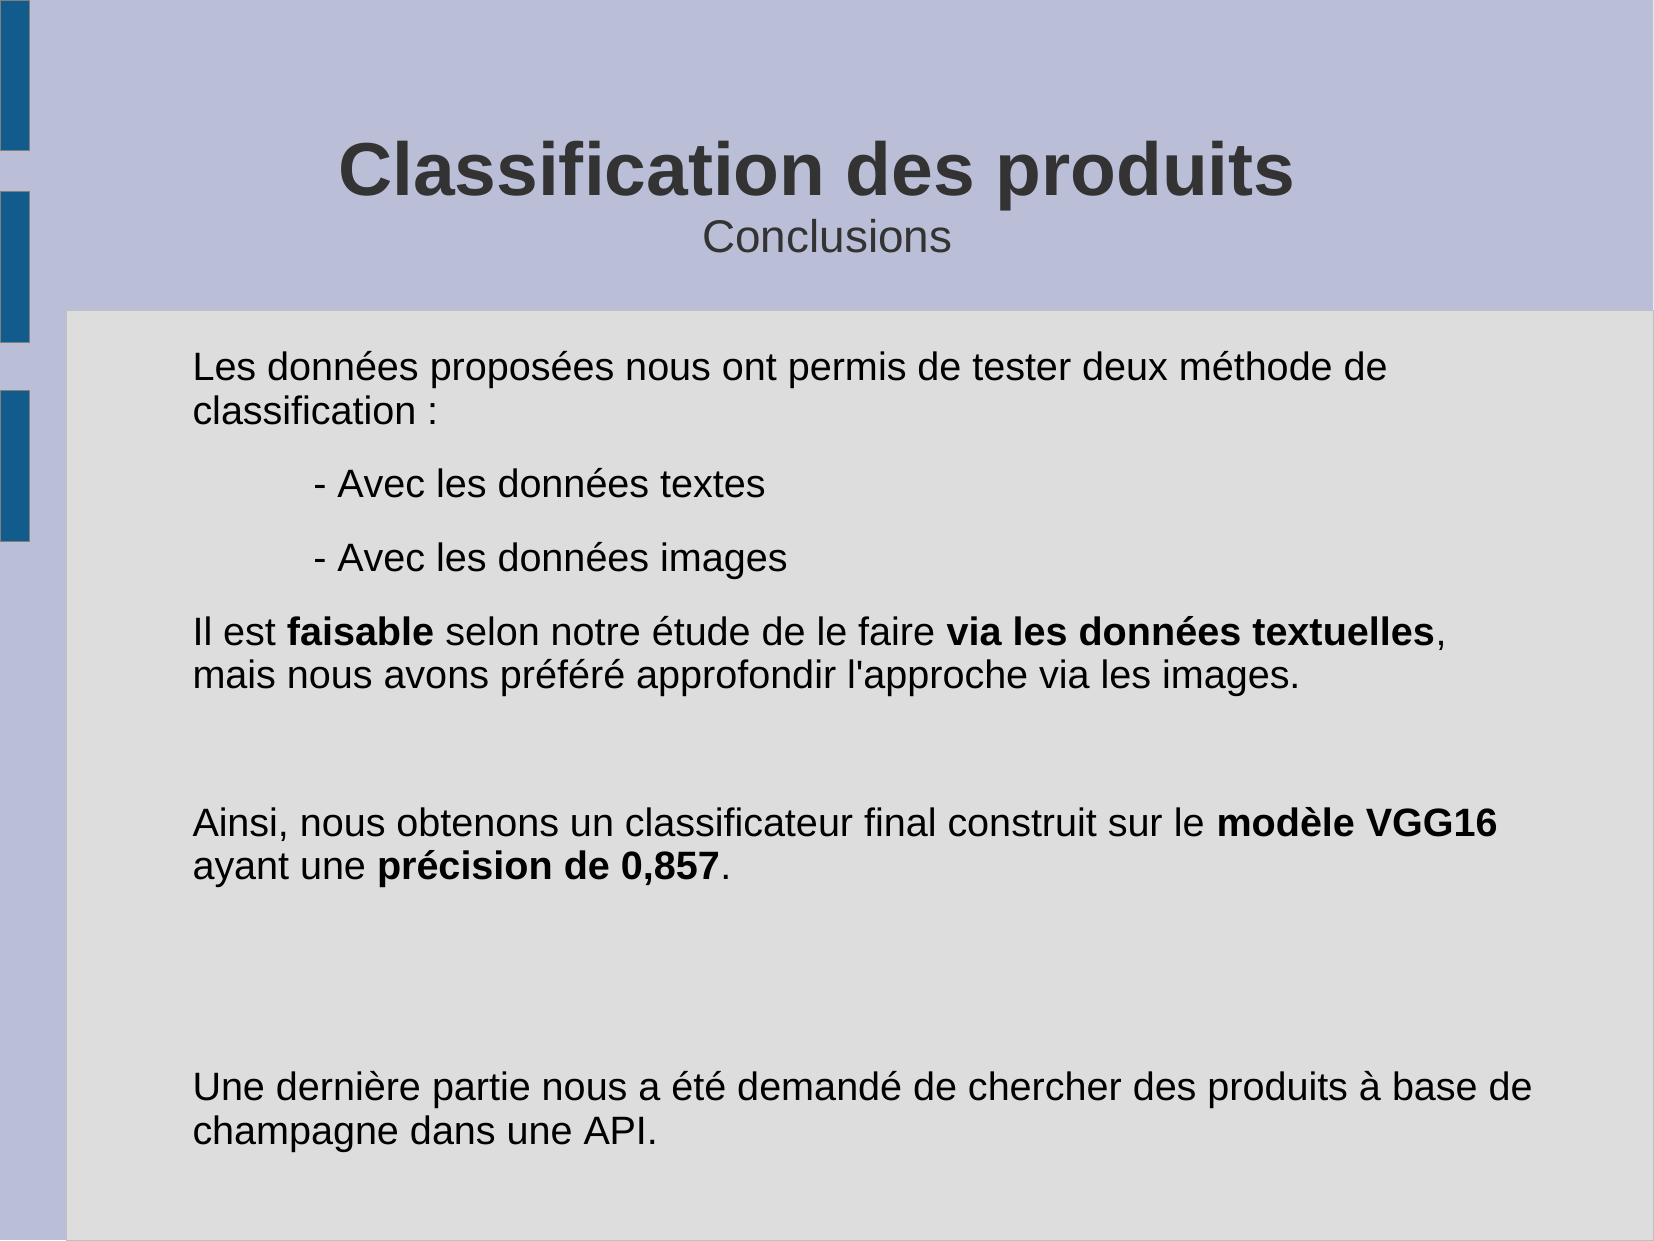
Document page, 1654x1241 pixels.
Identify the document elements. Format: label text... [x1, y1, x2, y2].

title Classification des produits Conclusions [121, 91, 1534, 299]
list Les données proposées nous ont permis de tester deux méthode de classification : - Avec les données textes - Avec les données images Il est faisable selon notre étude de le faire via les données textuelles, mais nous avons préféré approfondir l'approche via les images. Ainsi, nous obtenons un classificateur final construit sur le modèle VGG16 ayant une précision de 0,857. Une dernière partie nous a été demandé de chercher des produits à base de champagne dans une API. [121, 344, 1535, 1157]
